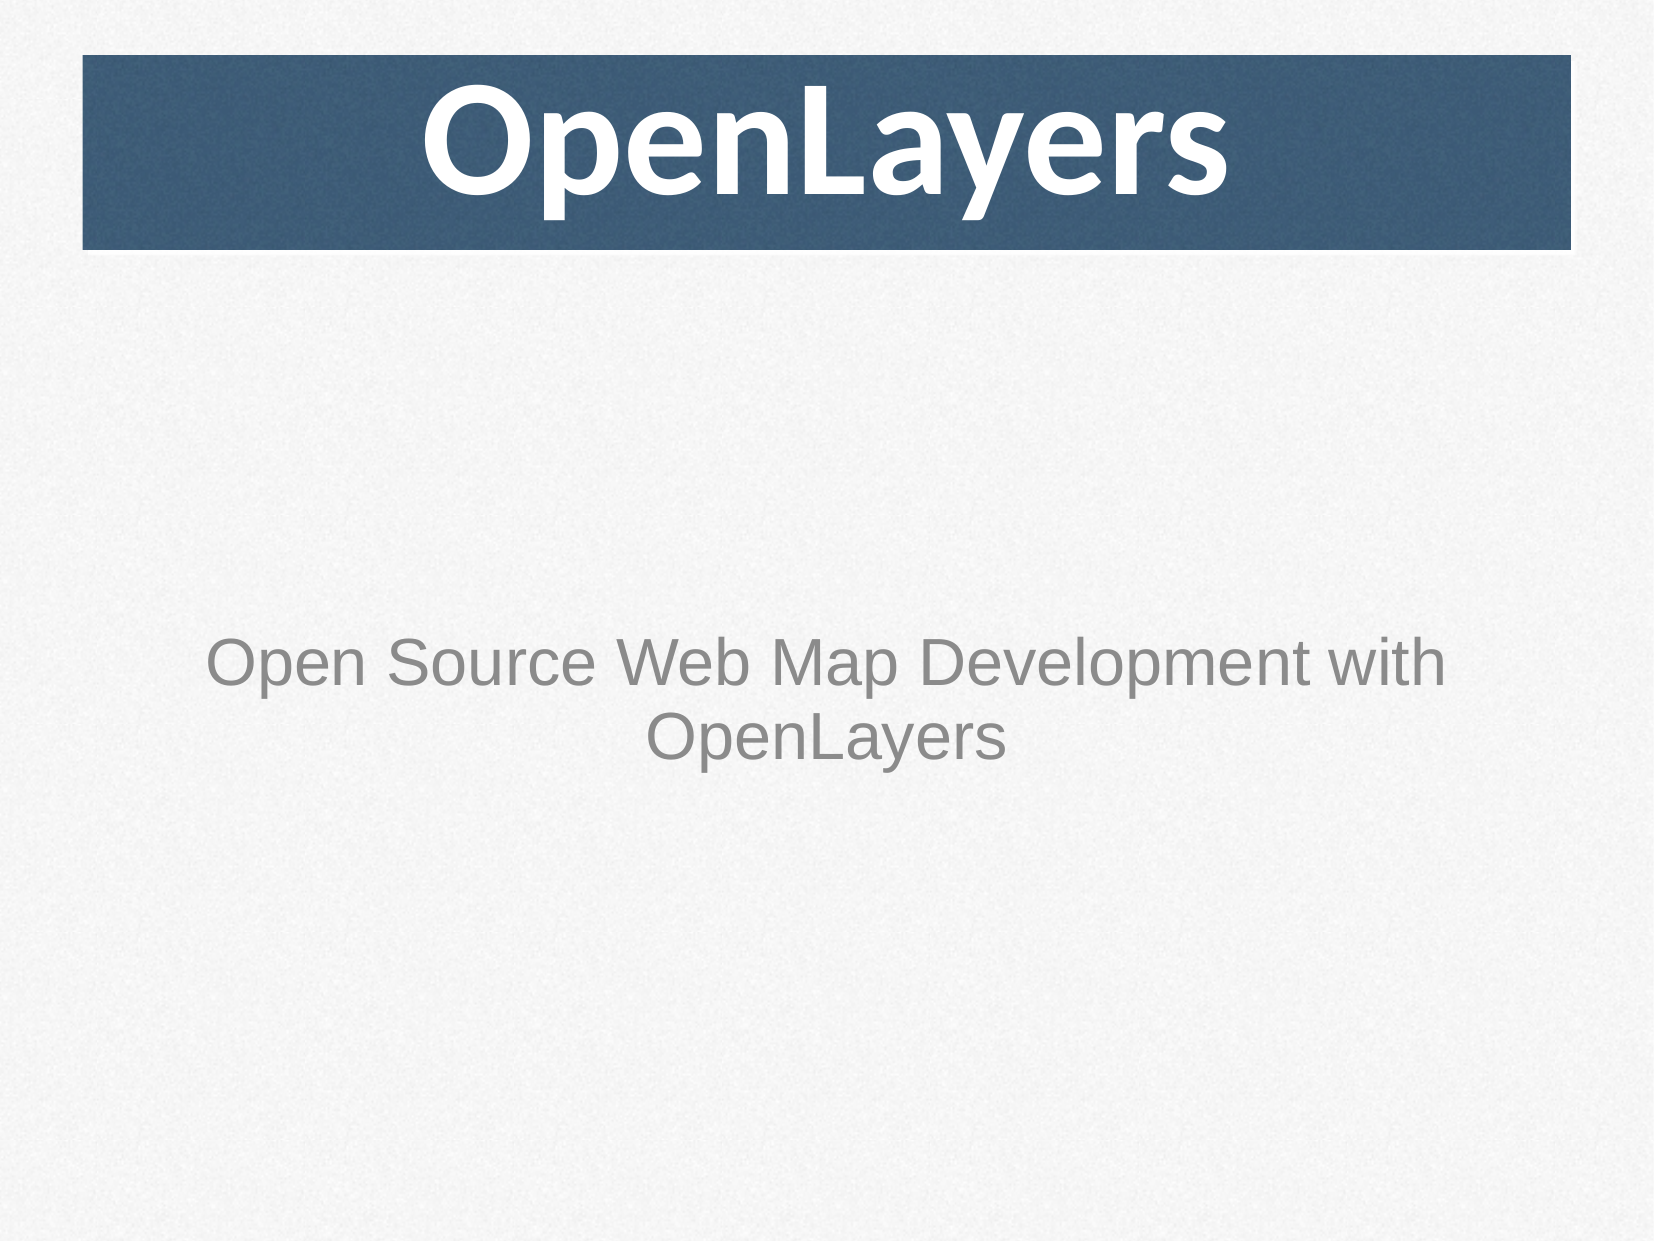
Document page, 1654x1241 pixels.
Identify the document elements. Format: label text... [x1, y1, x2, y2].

subtitle Open Source Web Map Development with OpenLayers [82, 297, 1571, 1102]
picture [0, 0, 1654, 1241]
title OpenLayers [82, 55, 1571, 250]
